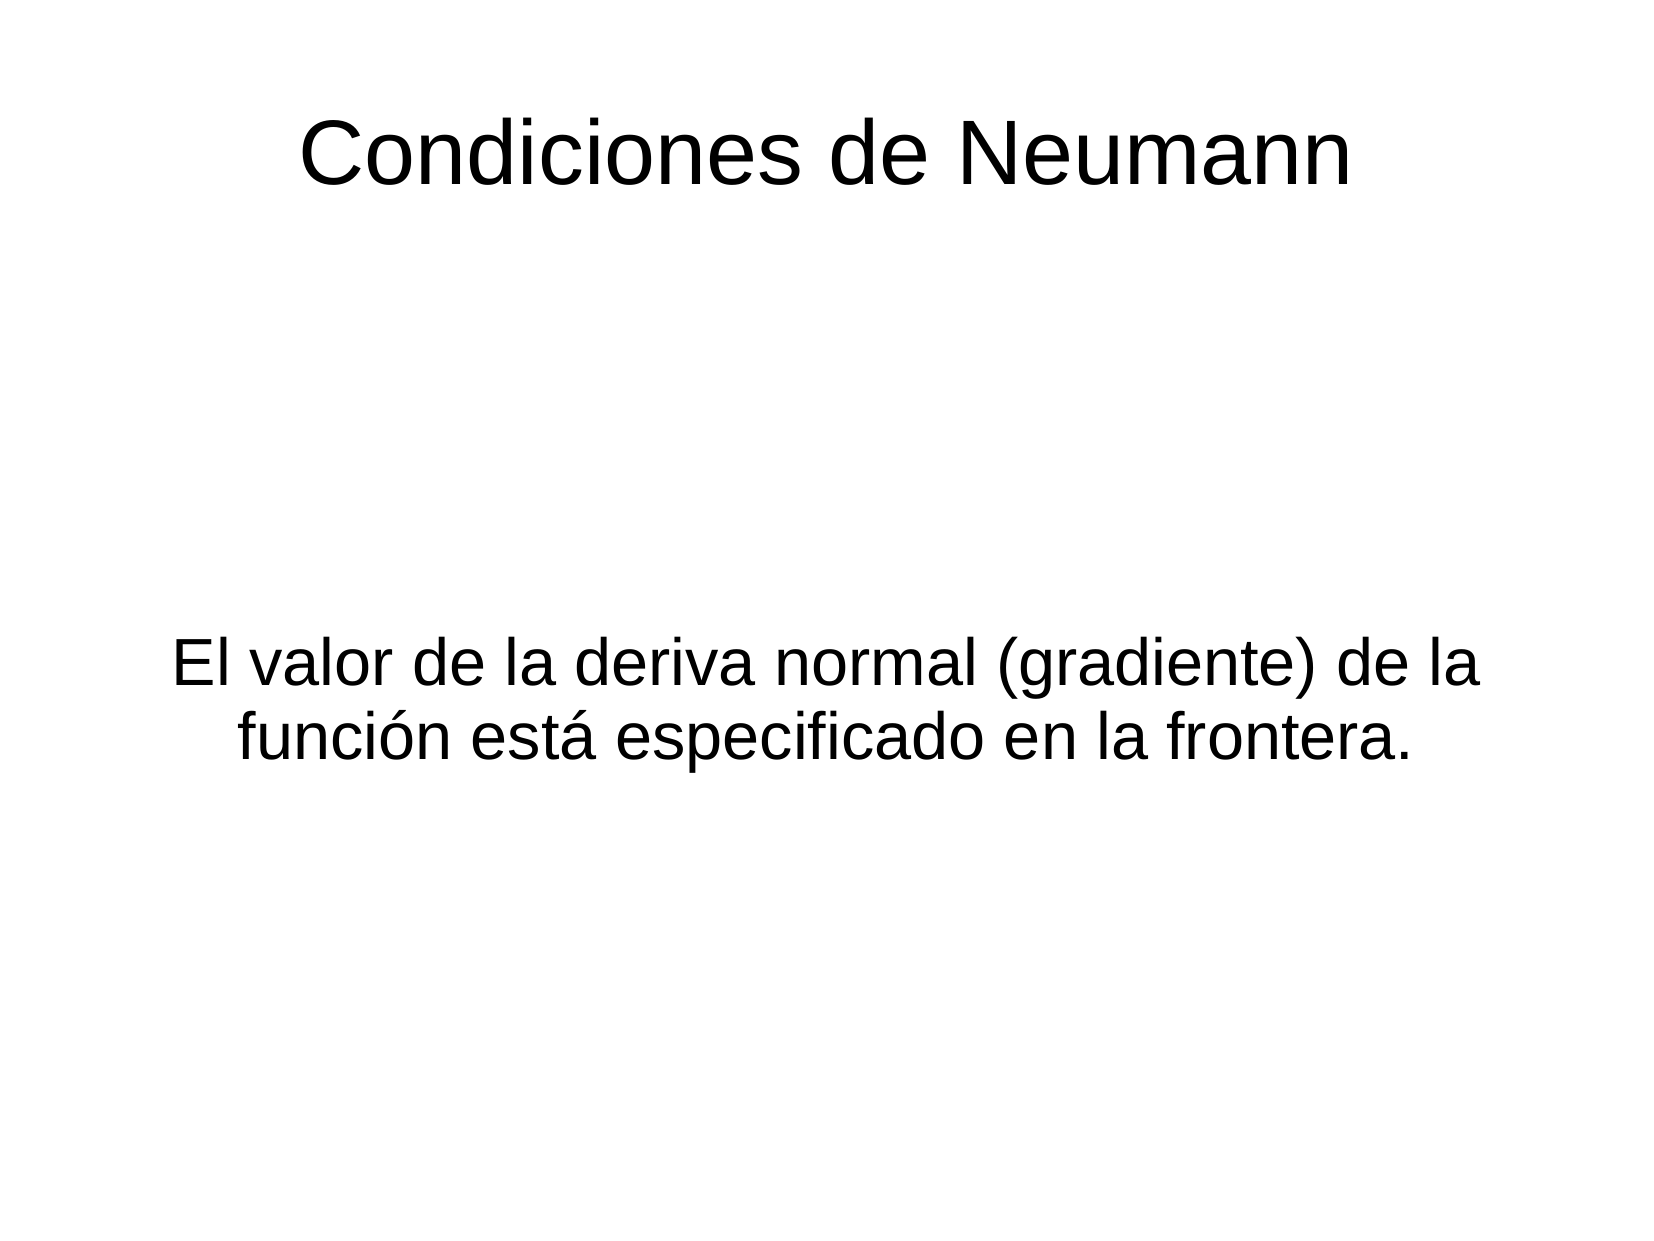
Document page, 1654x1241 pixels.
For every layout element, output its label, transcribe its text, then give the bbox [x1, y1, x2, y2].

subtitle El valor de la deriva normal (gradiente) de la función está especificado en la frontera. [82, 297, 1571, 1102]
title Condiciones de Neumann [82, 56, 1571, 250]
